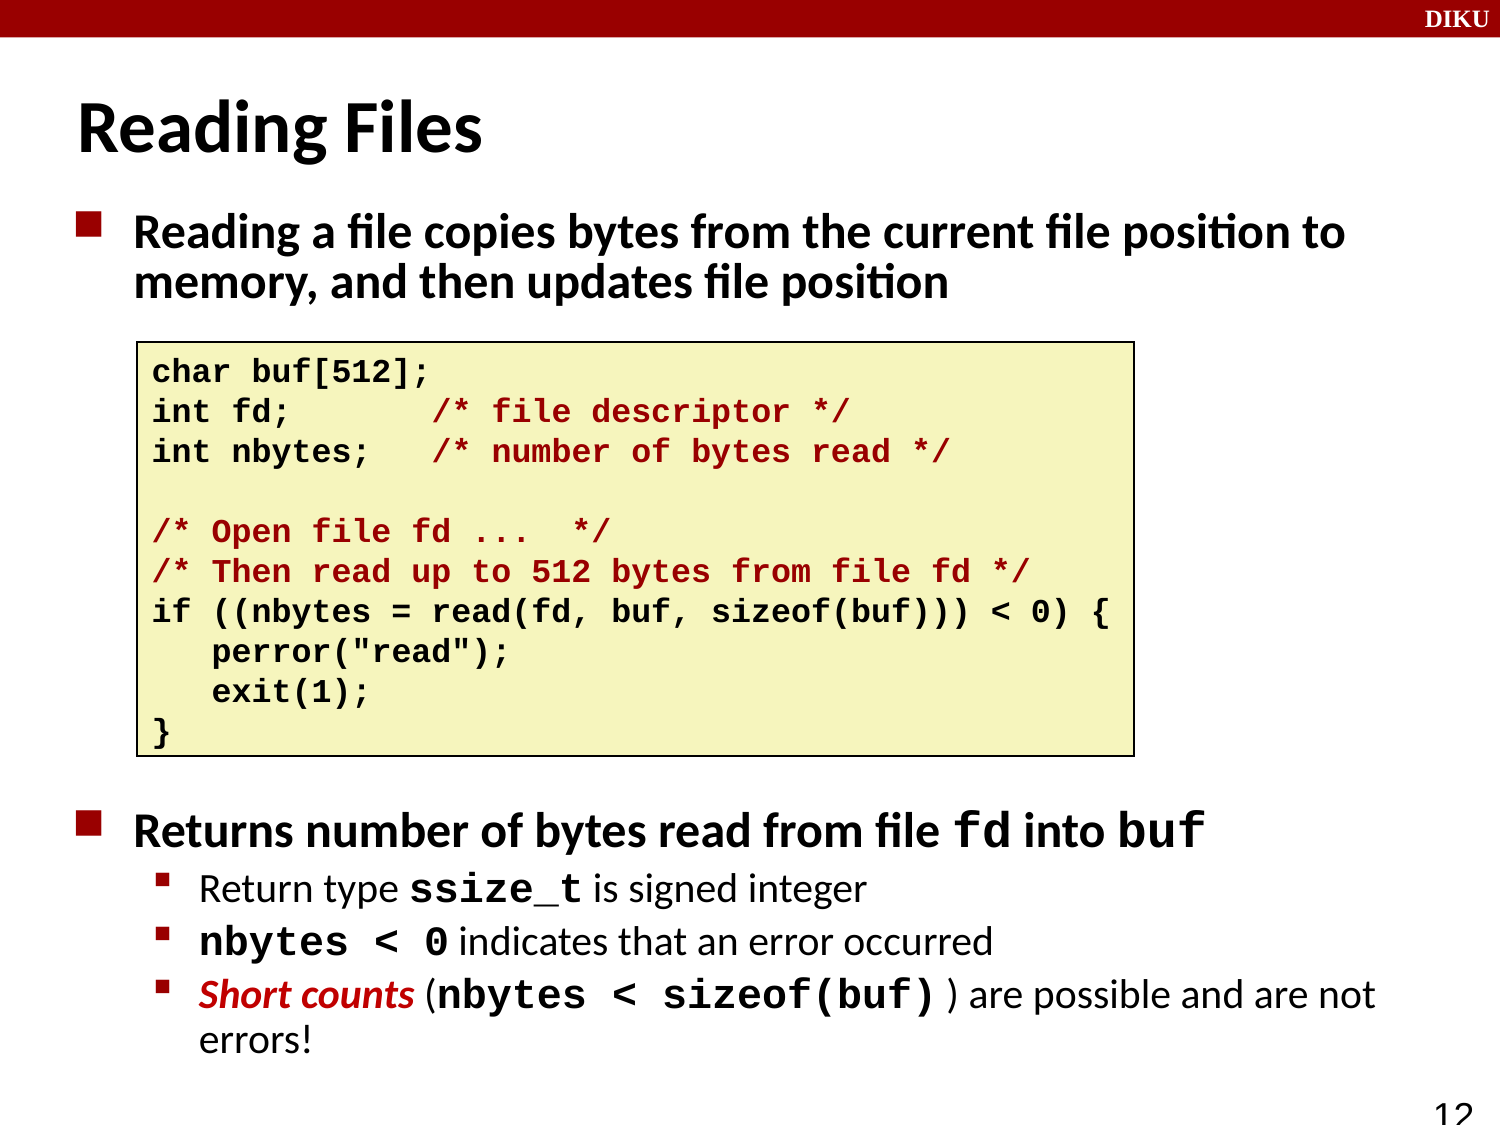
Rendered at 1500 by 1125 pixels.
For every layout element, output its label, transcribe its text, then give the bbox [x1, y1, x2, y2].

text_box Reading a file copies bytes from the current file position to memory, and then updates file position Returns number of bytes read from file fd into buf Return type ssize_t is signed integer nbytes < 0 indicates that an error occurred Short counts (nbytes < sizeof(buf) ) are possible and are not errors! [62, 199, 1425, 1063]
text_box char buf[512]; int fd; /* file descriptor */ int nbytes; /* number of bytes read */ /* Open file fd ... */ /* Then read up to 512 bytes from file fd */ if ((nbytes = read(fd, buf, sizeof(buf))) < 0) { perror("read"); exit(1); } [136, 342, 1134, 757]
text_box Reading Files [62, 75, 1128, 169]
